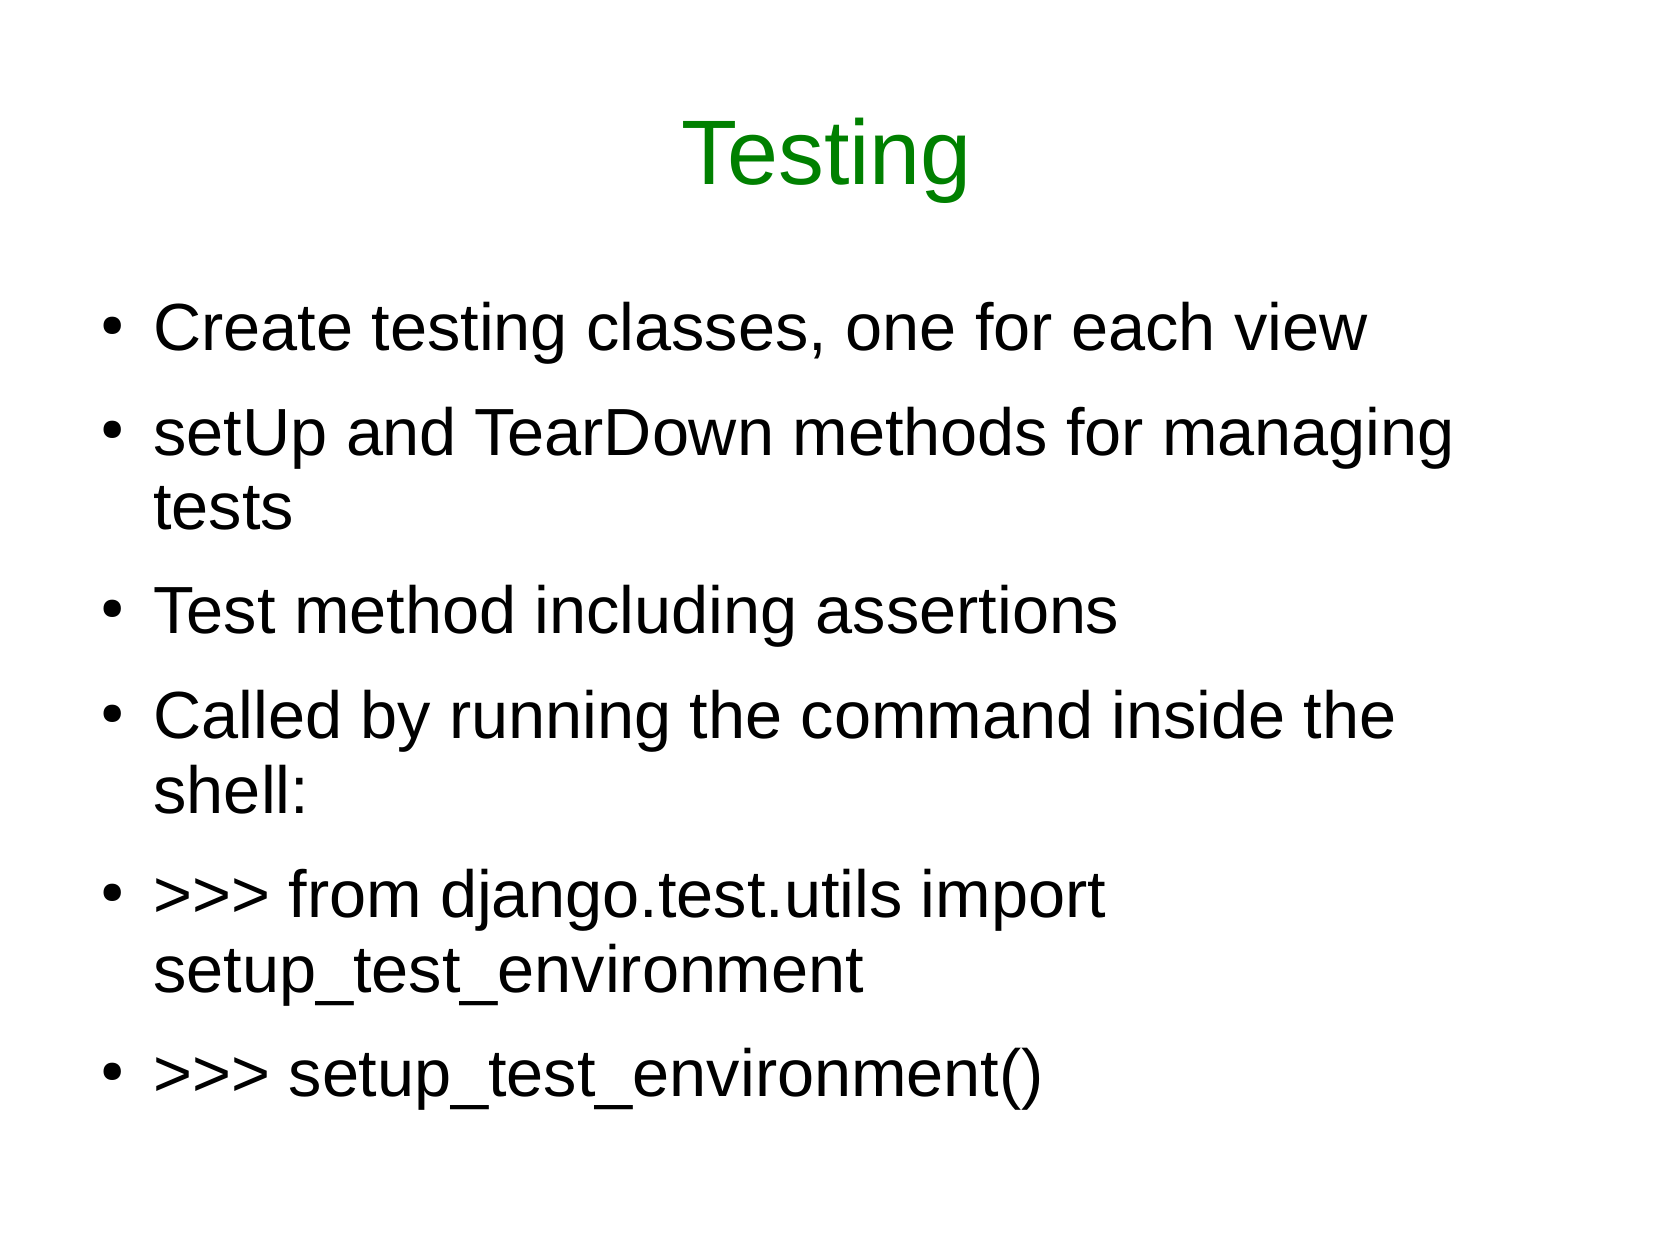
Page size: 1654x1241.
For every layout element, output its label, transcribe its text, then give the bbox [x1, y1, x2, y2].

title Testing [82, 49, 1571, 257]
list Create testing classes, one for each view setUp and TearDown methods for managing tests Test method including assertions Called by running the command inside the shell: >>> from django.test.utils import setup_test_environment >>> setup_test_environment() [82, 290, 1571, 1111]
